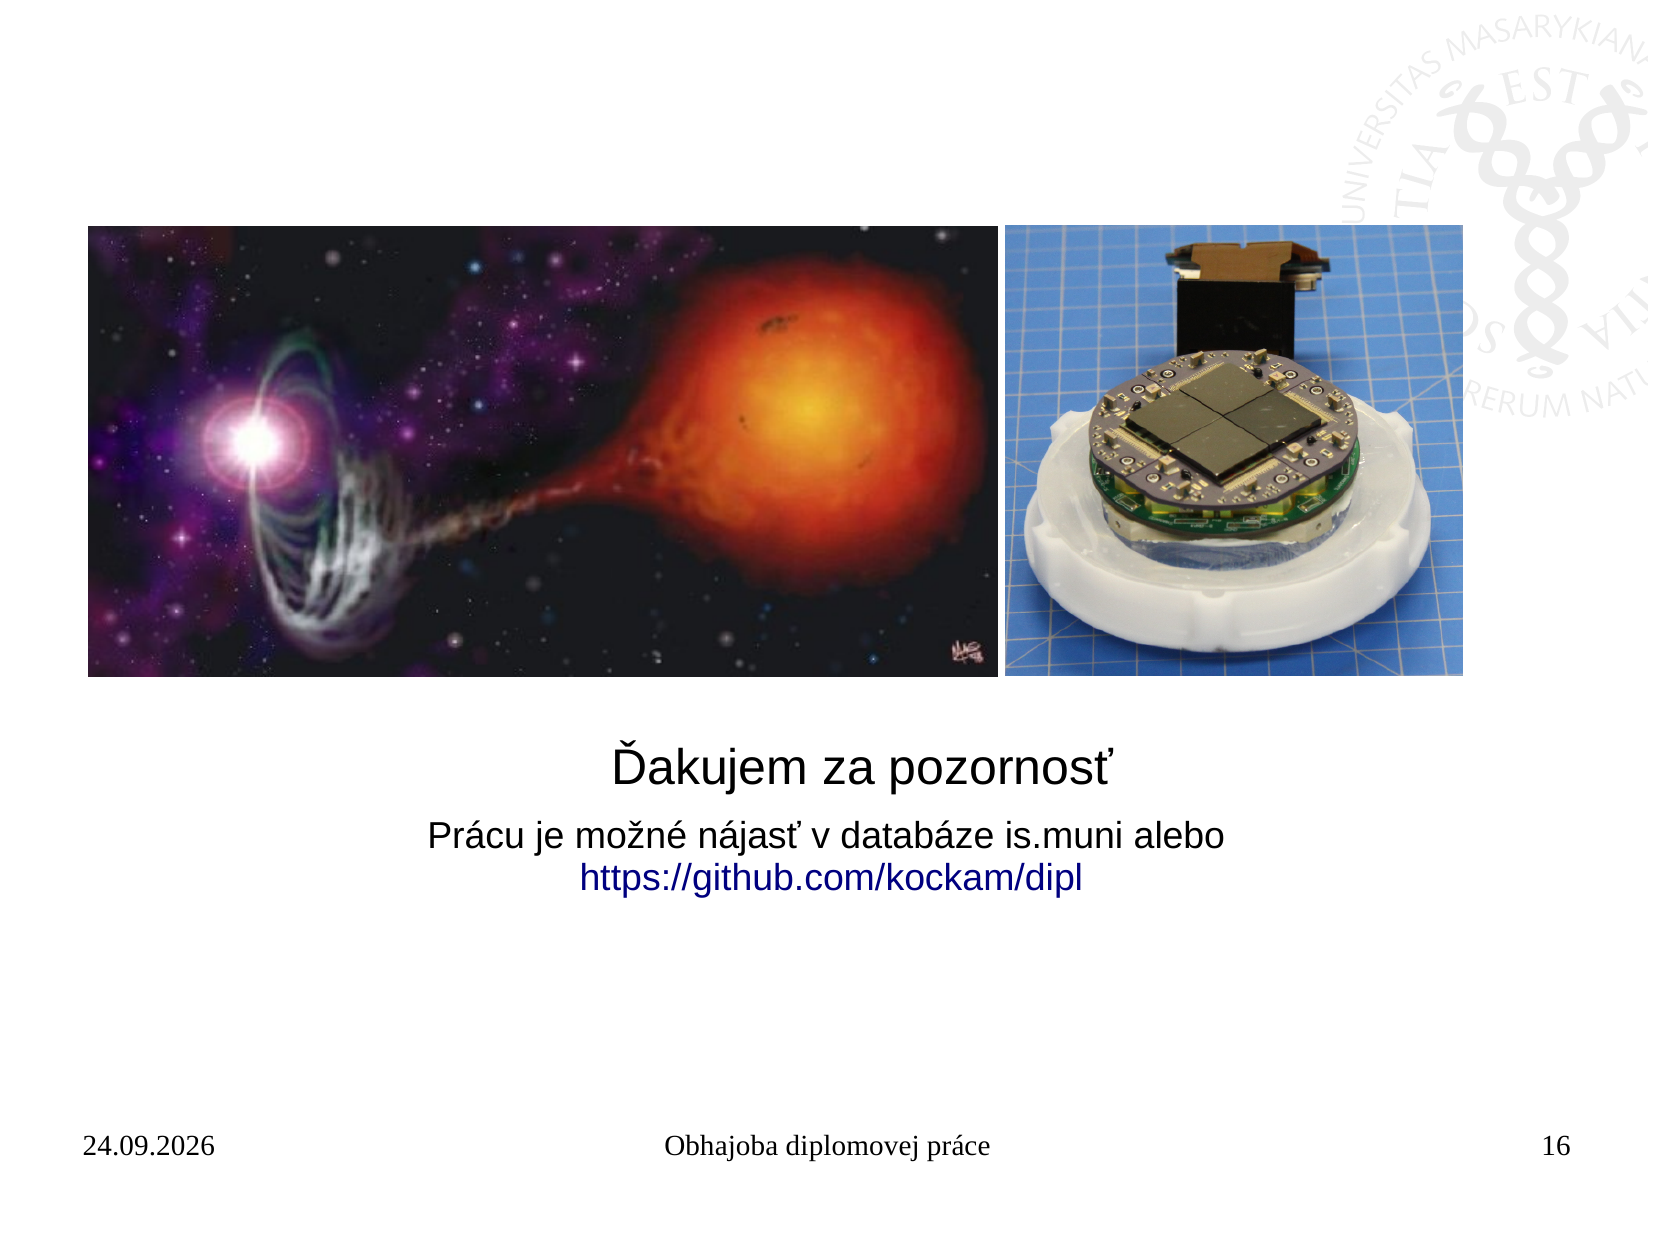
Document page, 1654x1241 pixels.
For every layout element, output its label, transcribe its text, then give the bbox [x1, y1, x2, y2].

picture [88, 226, 998, 677]
text_box Prácu je možné nájasť v databáze is.muni alebo https://github.com/kockam/dipl [412, 806, 1251, 906]
picture [1005, 0, 1648, 676]
text_box Ďakujem za pozornosť [596, 732, 1143, 803]
